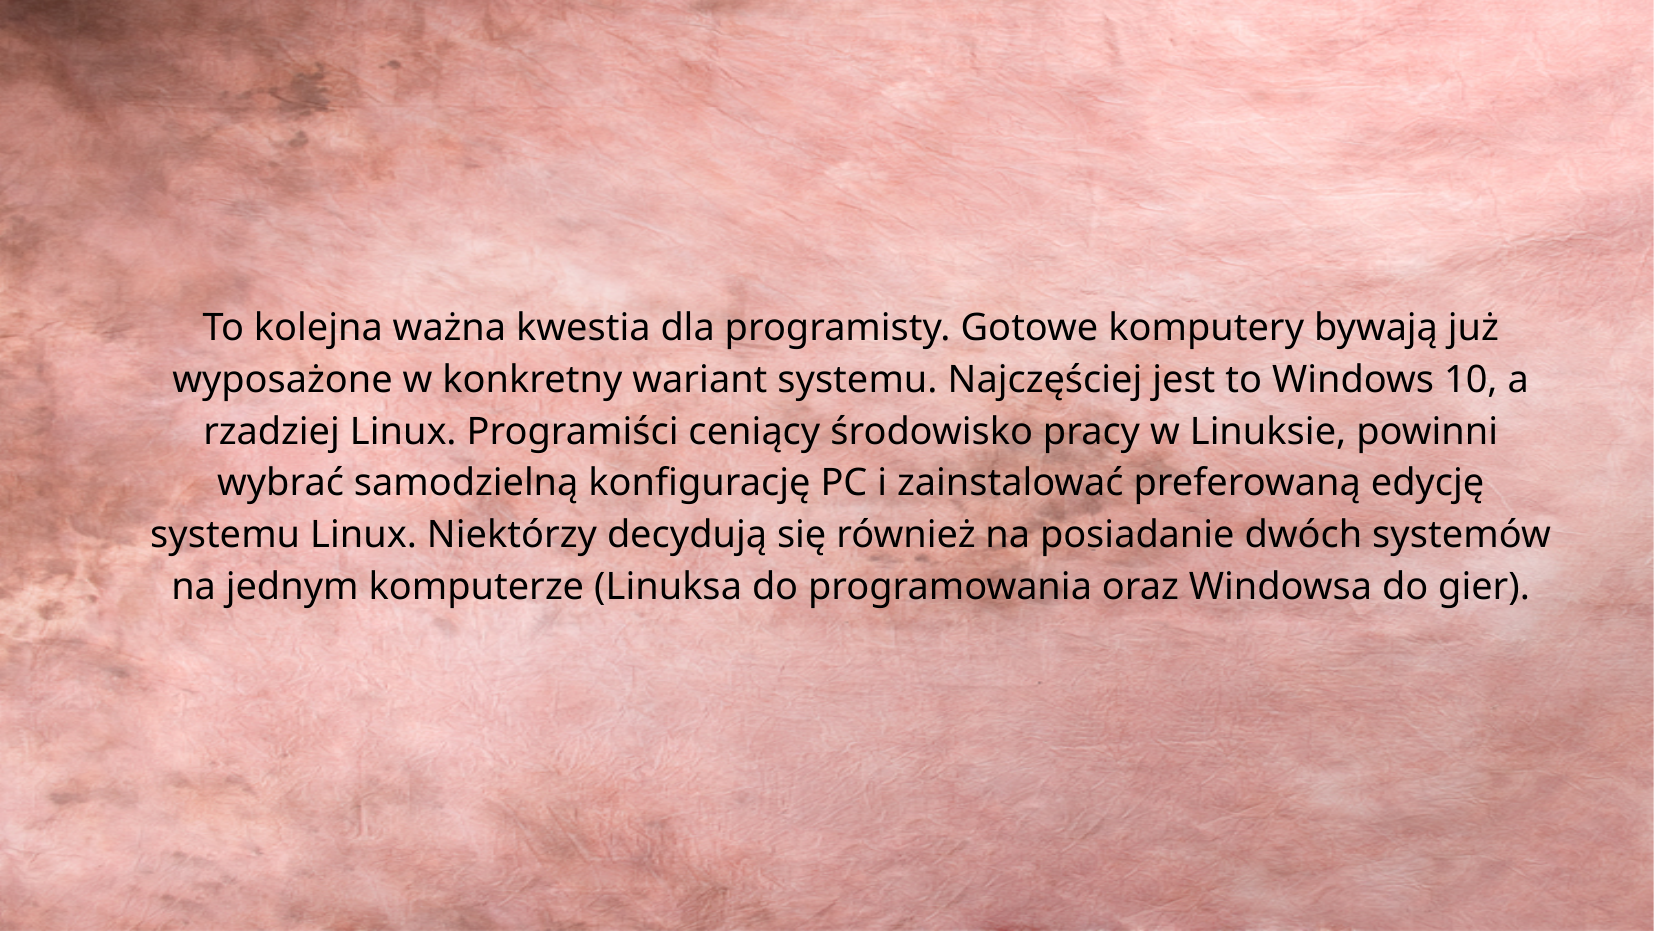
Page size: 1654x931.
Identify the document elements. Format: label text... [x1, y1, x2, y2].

list To kolejna ważna kwestia dla programisty. Gotowe komputery bywają już wyposażone w konkretny wariant systemu. Najczęściej jest to Windows 10, a rzadziej Linux. Programiści ceniący środowisko pracy w Linuksie, powinni wybrać samodzielną konfigurację PC i zainstalować preferowaną edycję systemu Linux. Niektórzy decydują się również na posiadanie dwóch systemów na jednym komputerze (Linuksa do programowania oraz Windowsa do gier). [75, 300, 1564, 616]
picture [0, 0, 1654, 931]
